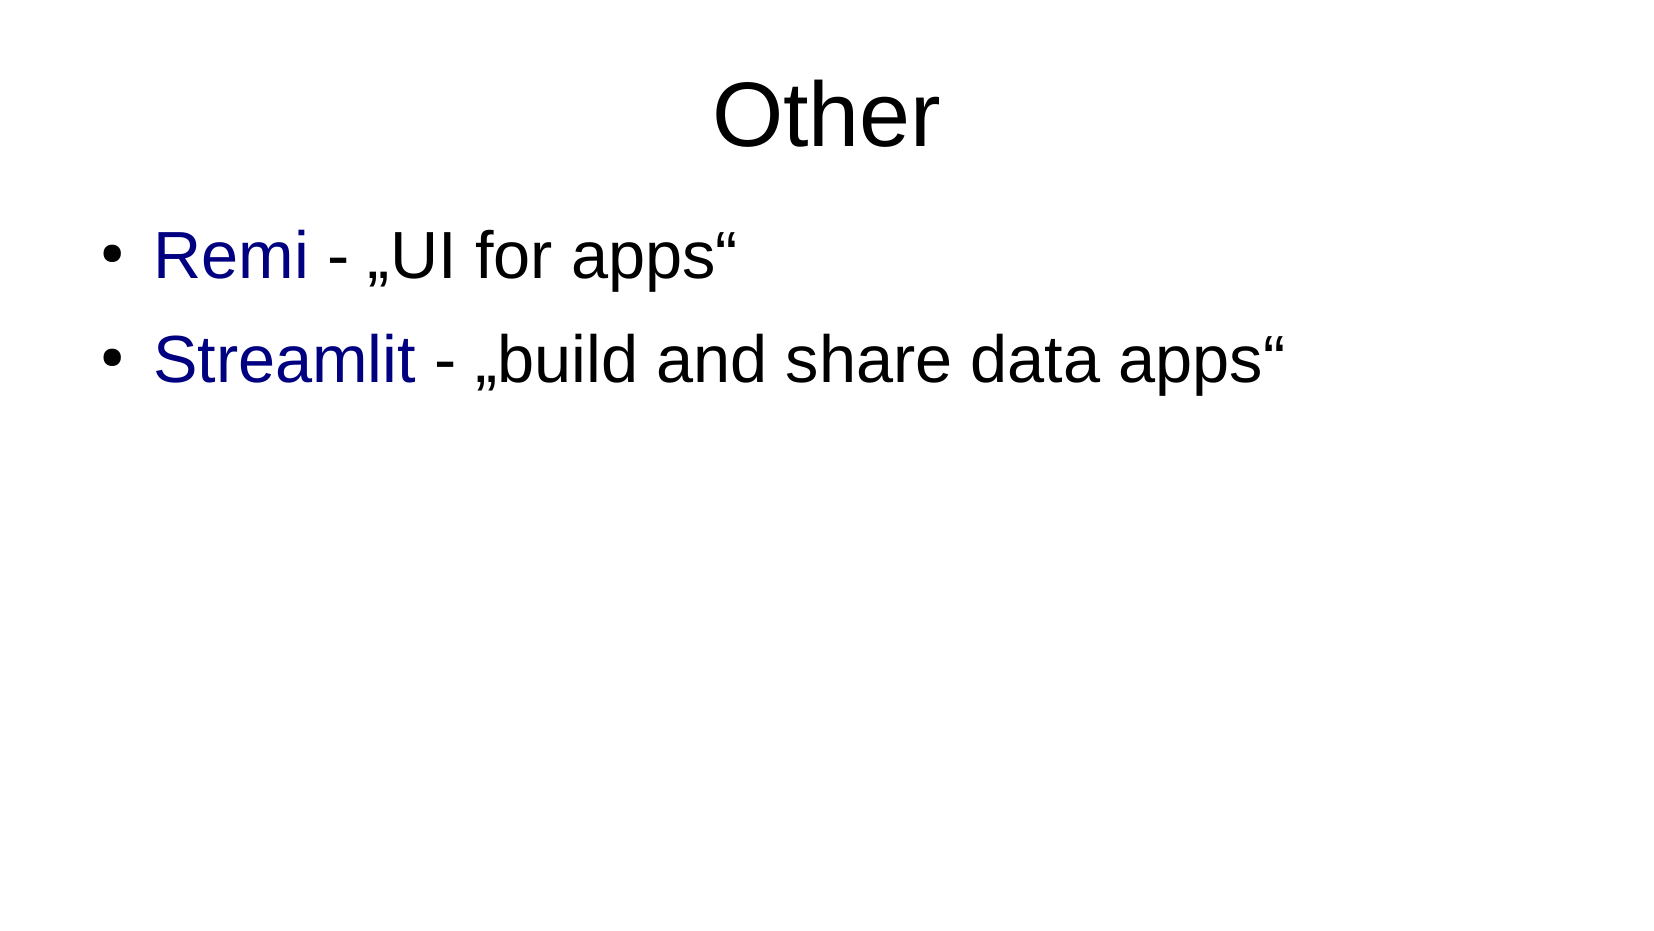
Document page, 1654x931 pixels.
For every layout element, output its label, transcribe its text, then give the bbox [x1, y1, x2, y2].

title Other [82, 37, 1571, 193]
list Remi - „UI for apps“ Streamlit - „build and share data apps“ [82, 217, 1571, 758]
